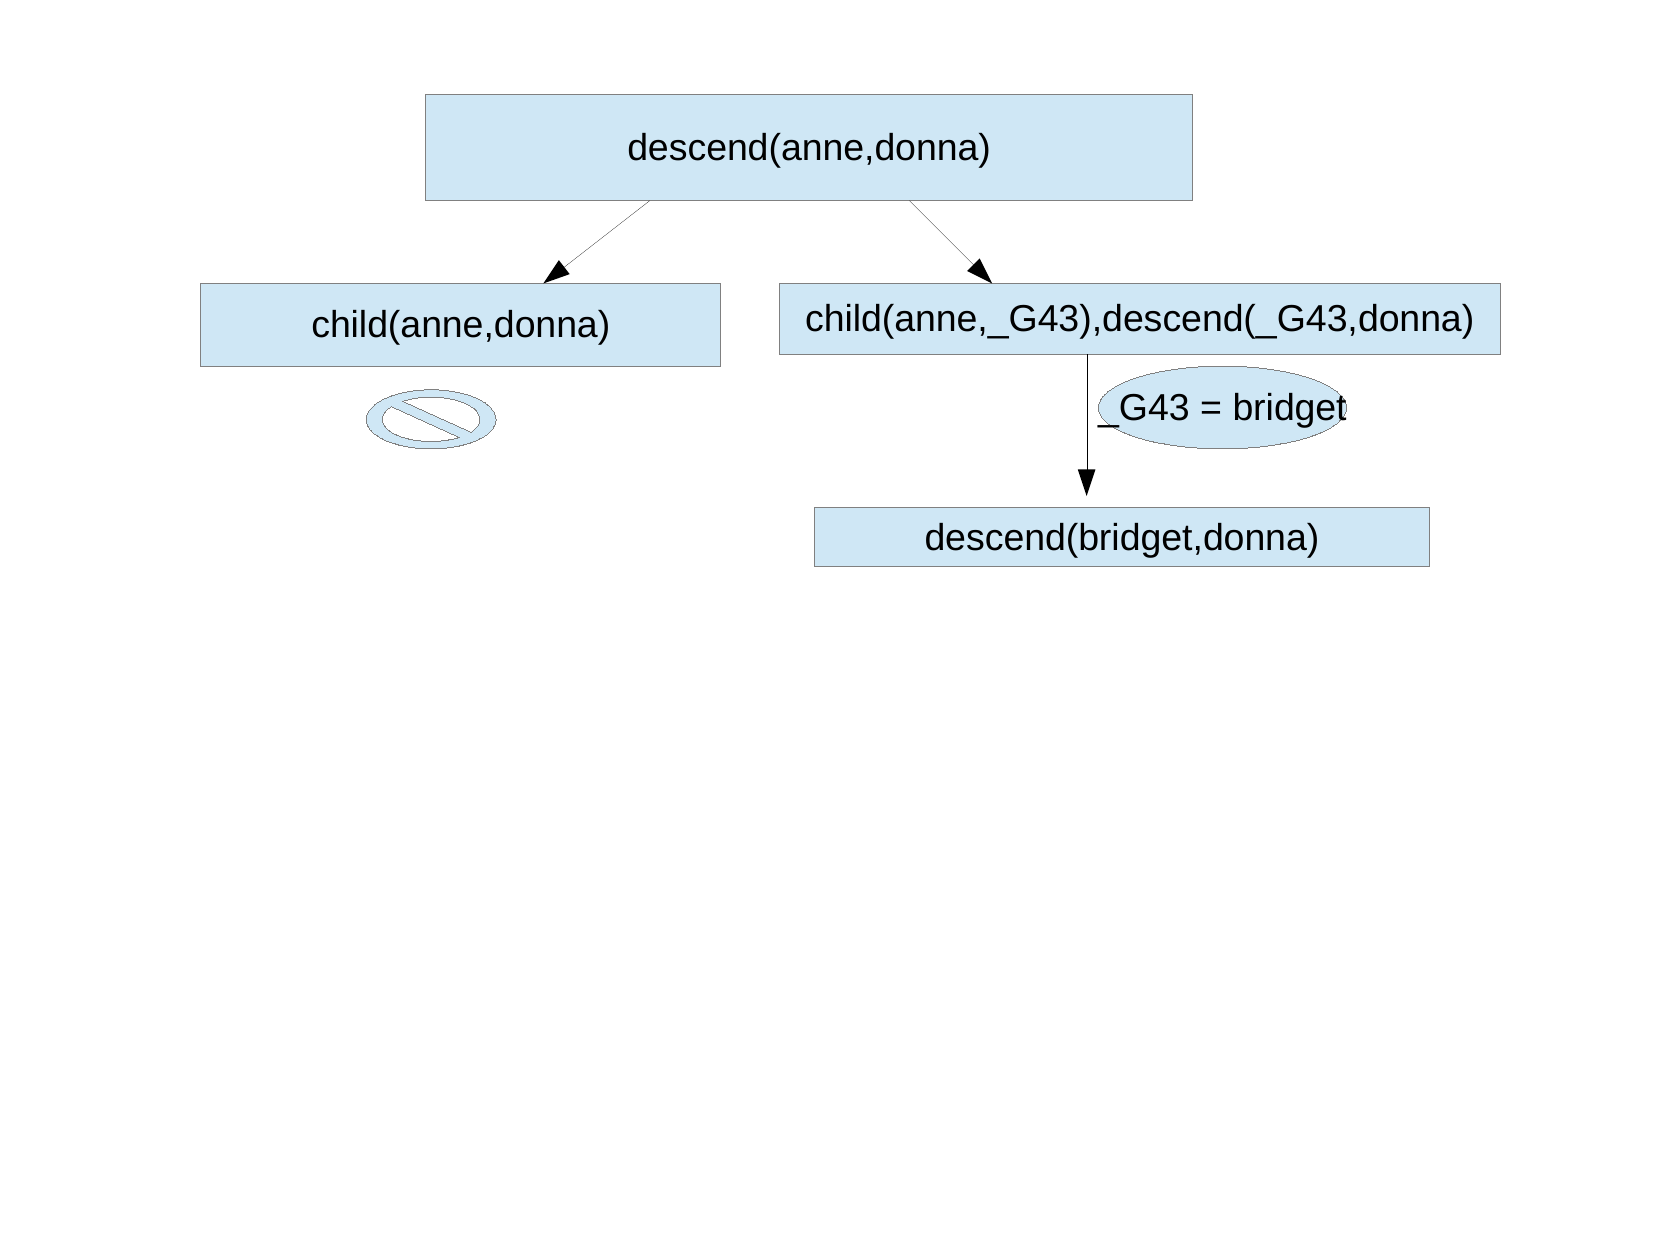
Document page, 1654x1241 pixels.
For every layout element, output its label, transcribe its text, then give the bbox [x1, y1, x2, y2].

text_box child(anne,donna) [200, 283, 721, 367]
text_box descend(anne,donna) [425, 94, 1193, 201]
text_box _G43 = bridget [1098, 366, 1345, 449]
text_box descend(bridget,donna) [814, 507, 1430, 567]
text_box [366, 389, 497, 449]
text_box child(anne,_G43),descend(_G43,donna) [779, 283, 1501, 355]
